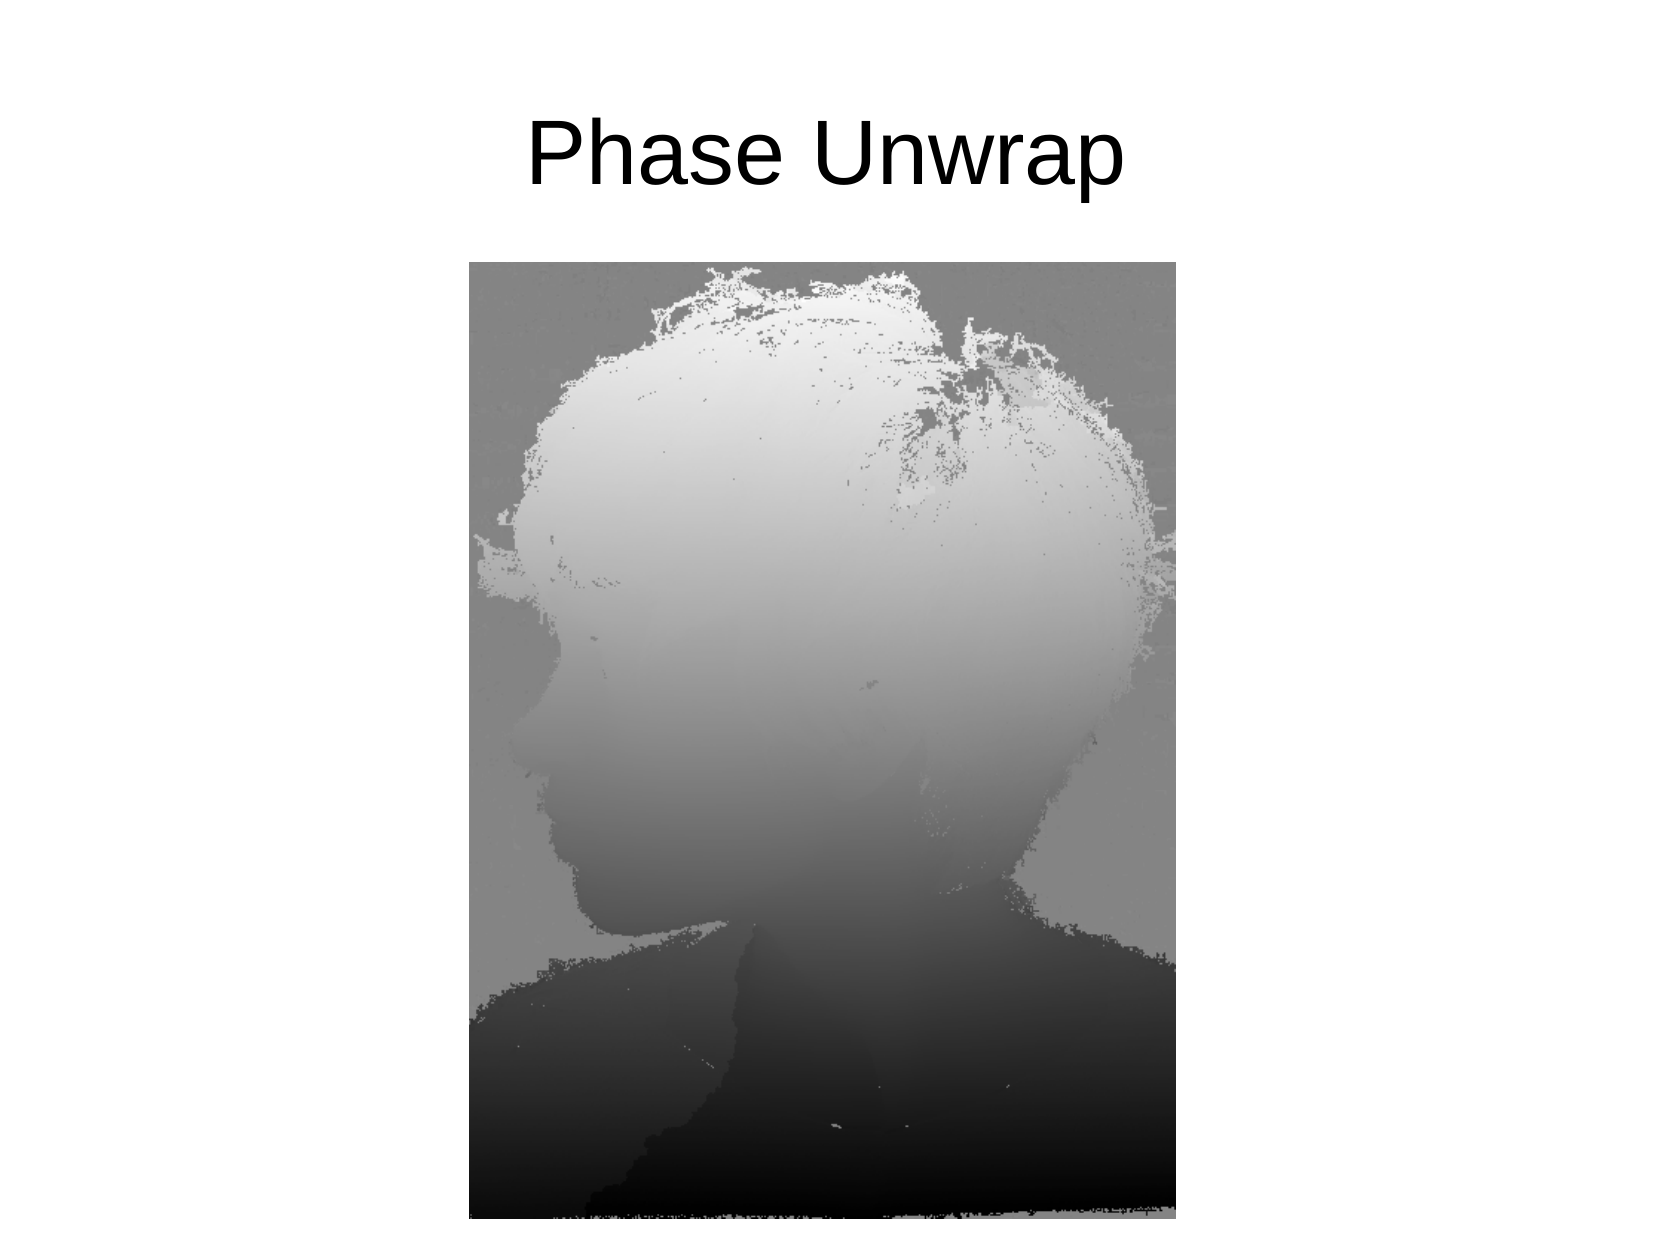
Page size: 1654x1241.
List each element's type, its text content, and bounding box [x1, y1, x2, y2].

title Phase Unwrap [82, 49, 1571, 257]
picture [469, 262, 1176, 1219]
